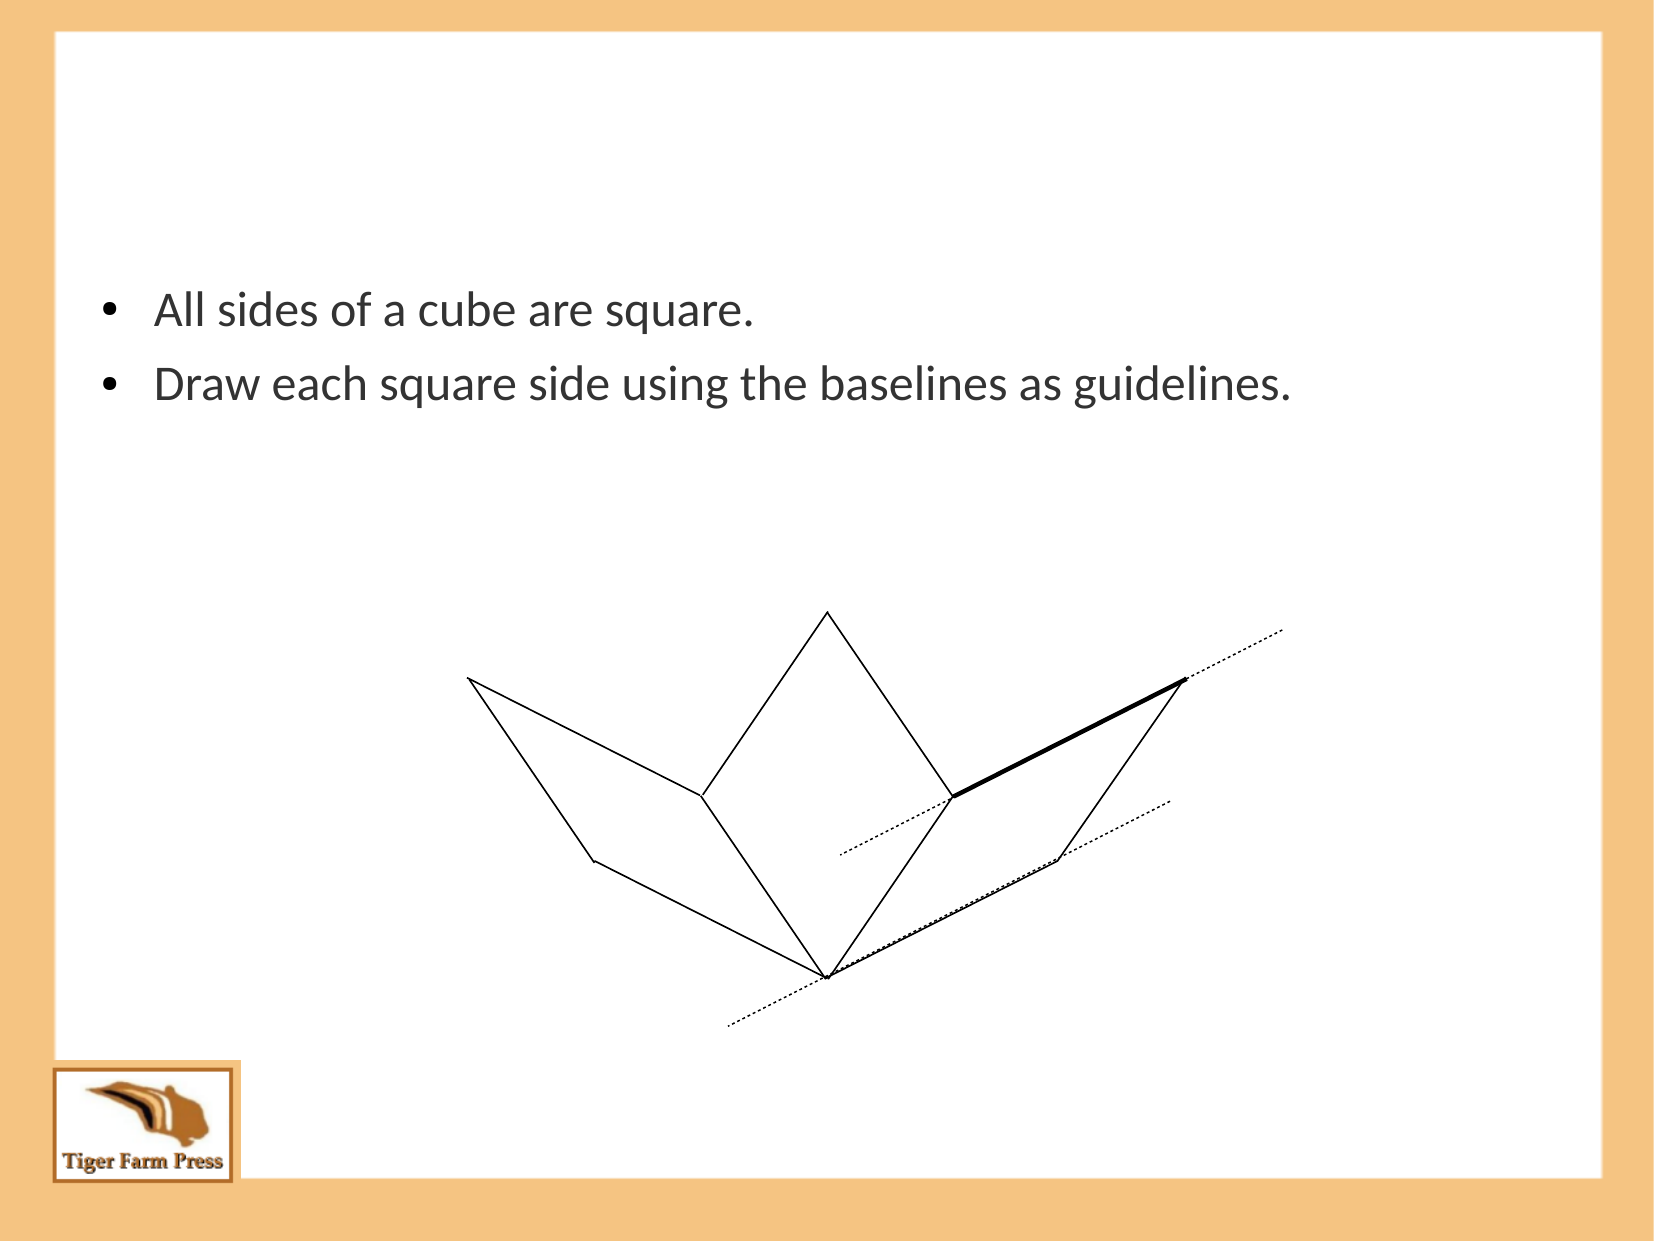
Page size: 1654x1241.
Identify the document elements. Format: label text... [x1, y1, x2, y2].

picture [0, 0, 1654, 1241]
list All sides of a cube are square. Draw each square side using the baselines as guidelines. [83, 290, 1572, 1109]
